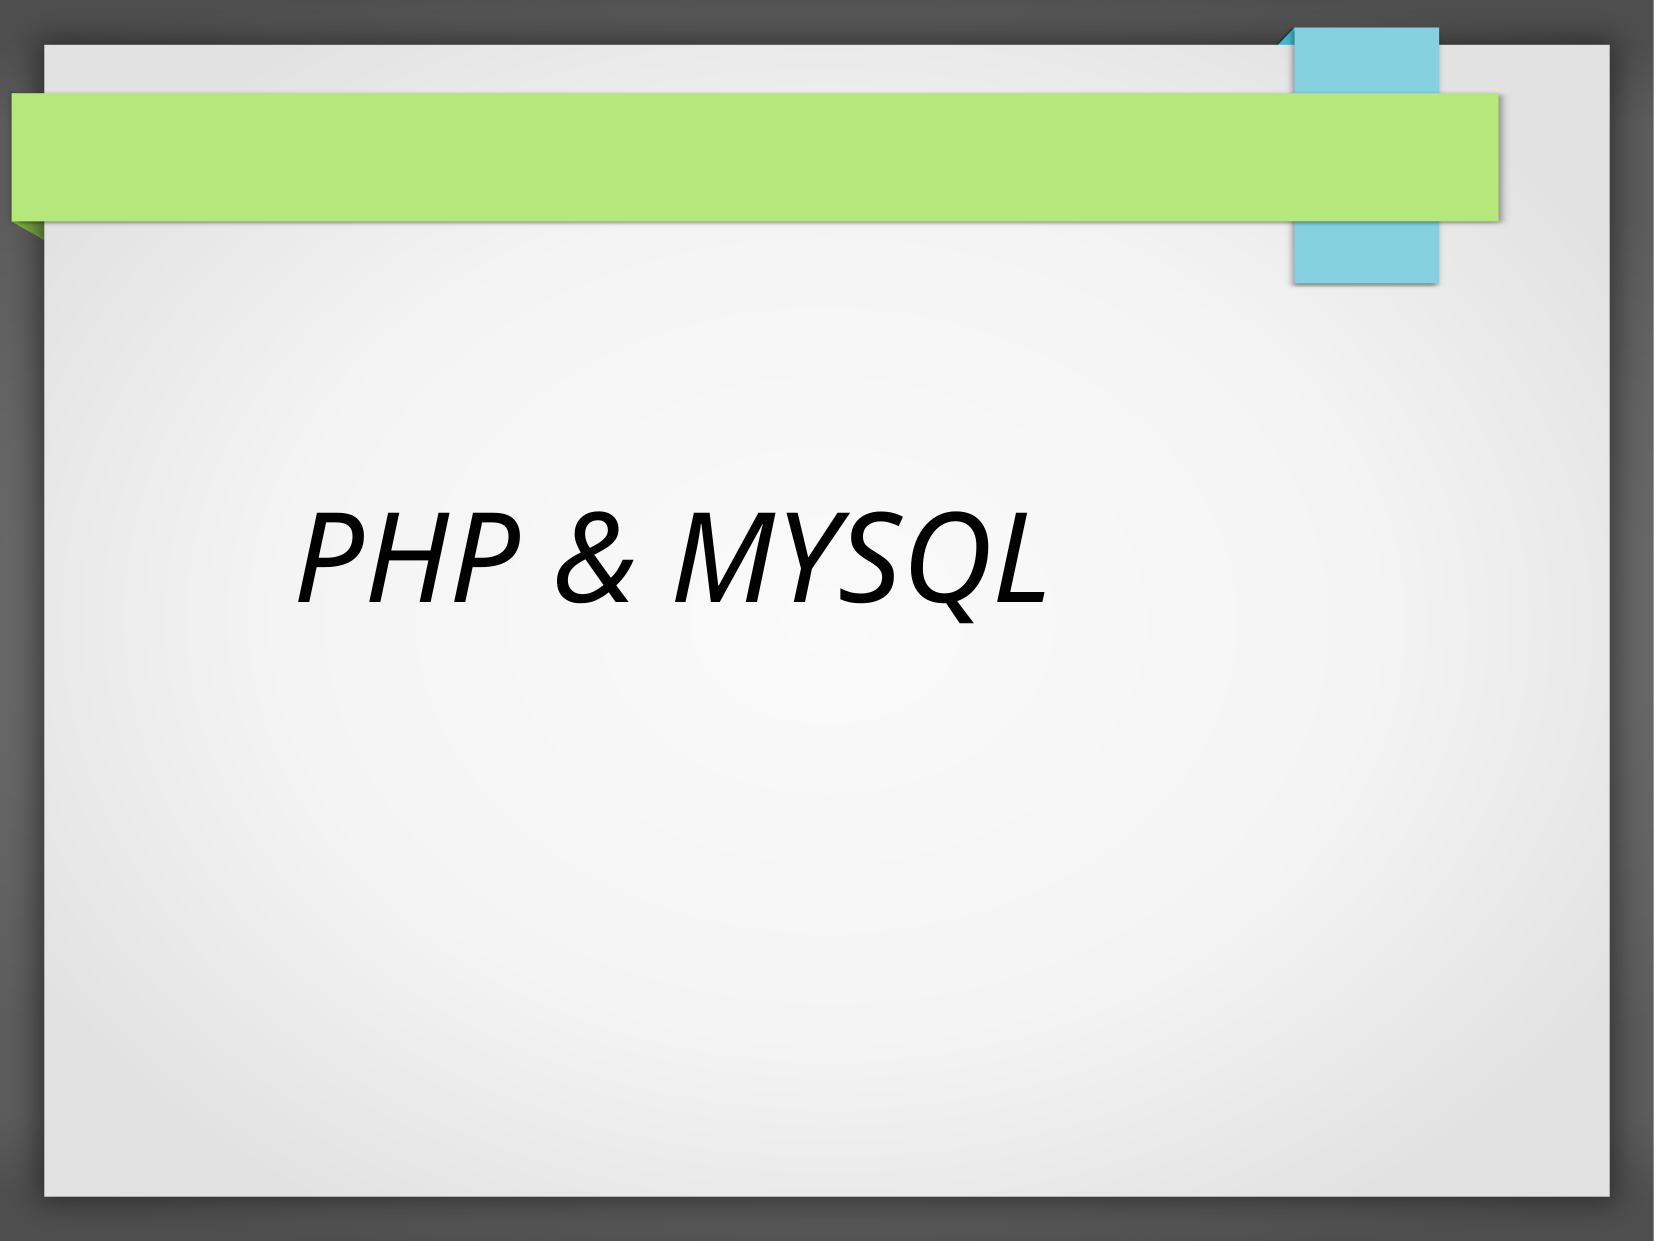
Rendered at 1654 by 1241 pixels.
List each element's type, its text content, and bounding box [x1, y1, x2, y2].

subtitle PHP & MYSQL [82, 94, 1264, 1015]
picture [0, 0, 1654, 1241]
